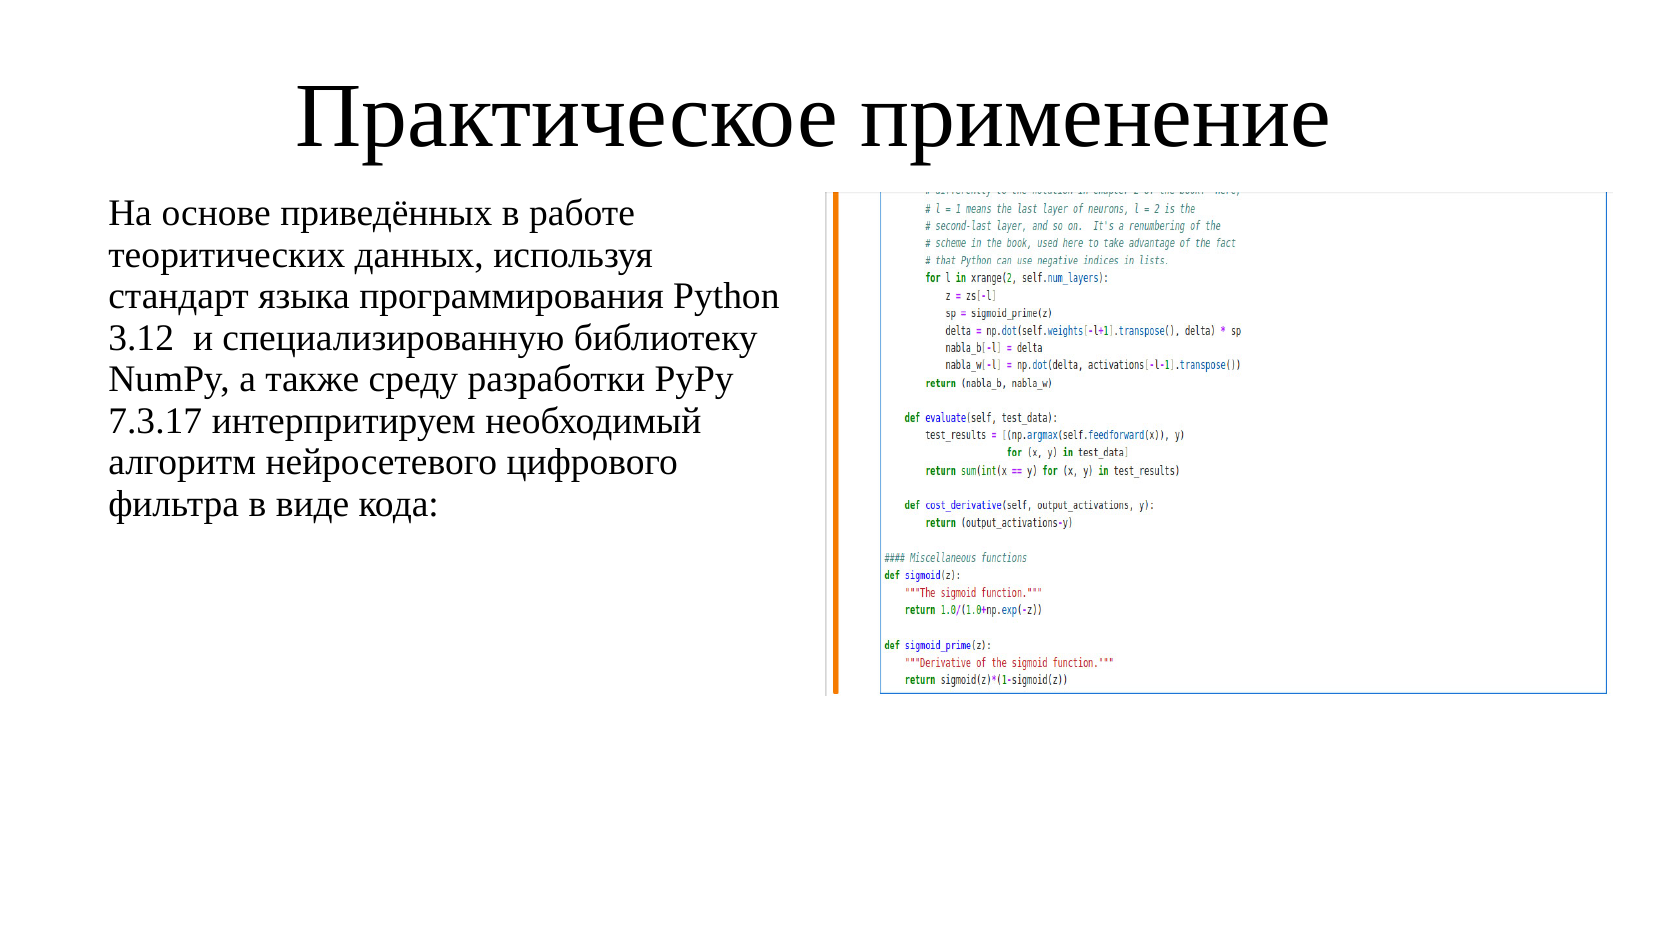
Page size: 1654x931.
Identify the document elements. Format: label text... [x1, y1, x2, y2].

title Практическое применение [82, 37, 1571, 193]
picture [825, 192, 1613, 697]
list На основе приведённых в работе теоритических данных, используя стандарт языка программирования Python 3.12 и специализированную библиотеку NumPy, а также среду разработки PyPy 7.3.17 интерпритируем необходимый алгоритм нейросетевого цифрового фильтра в виде кода: [37, 192, 788, 732]
